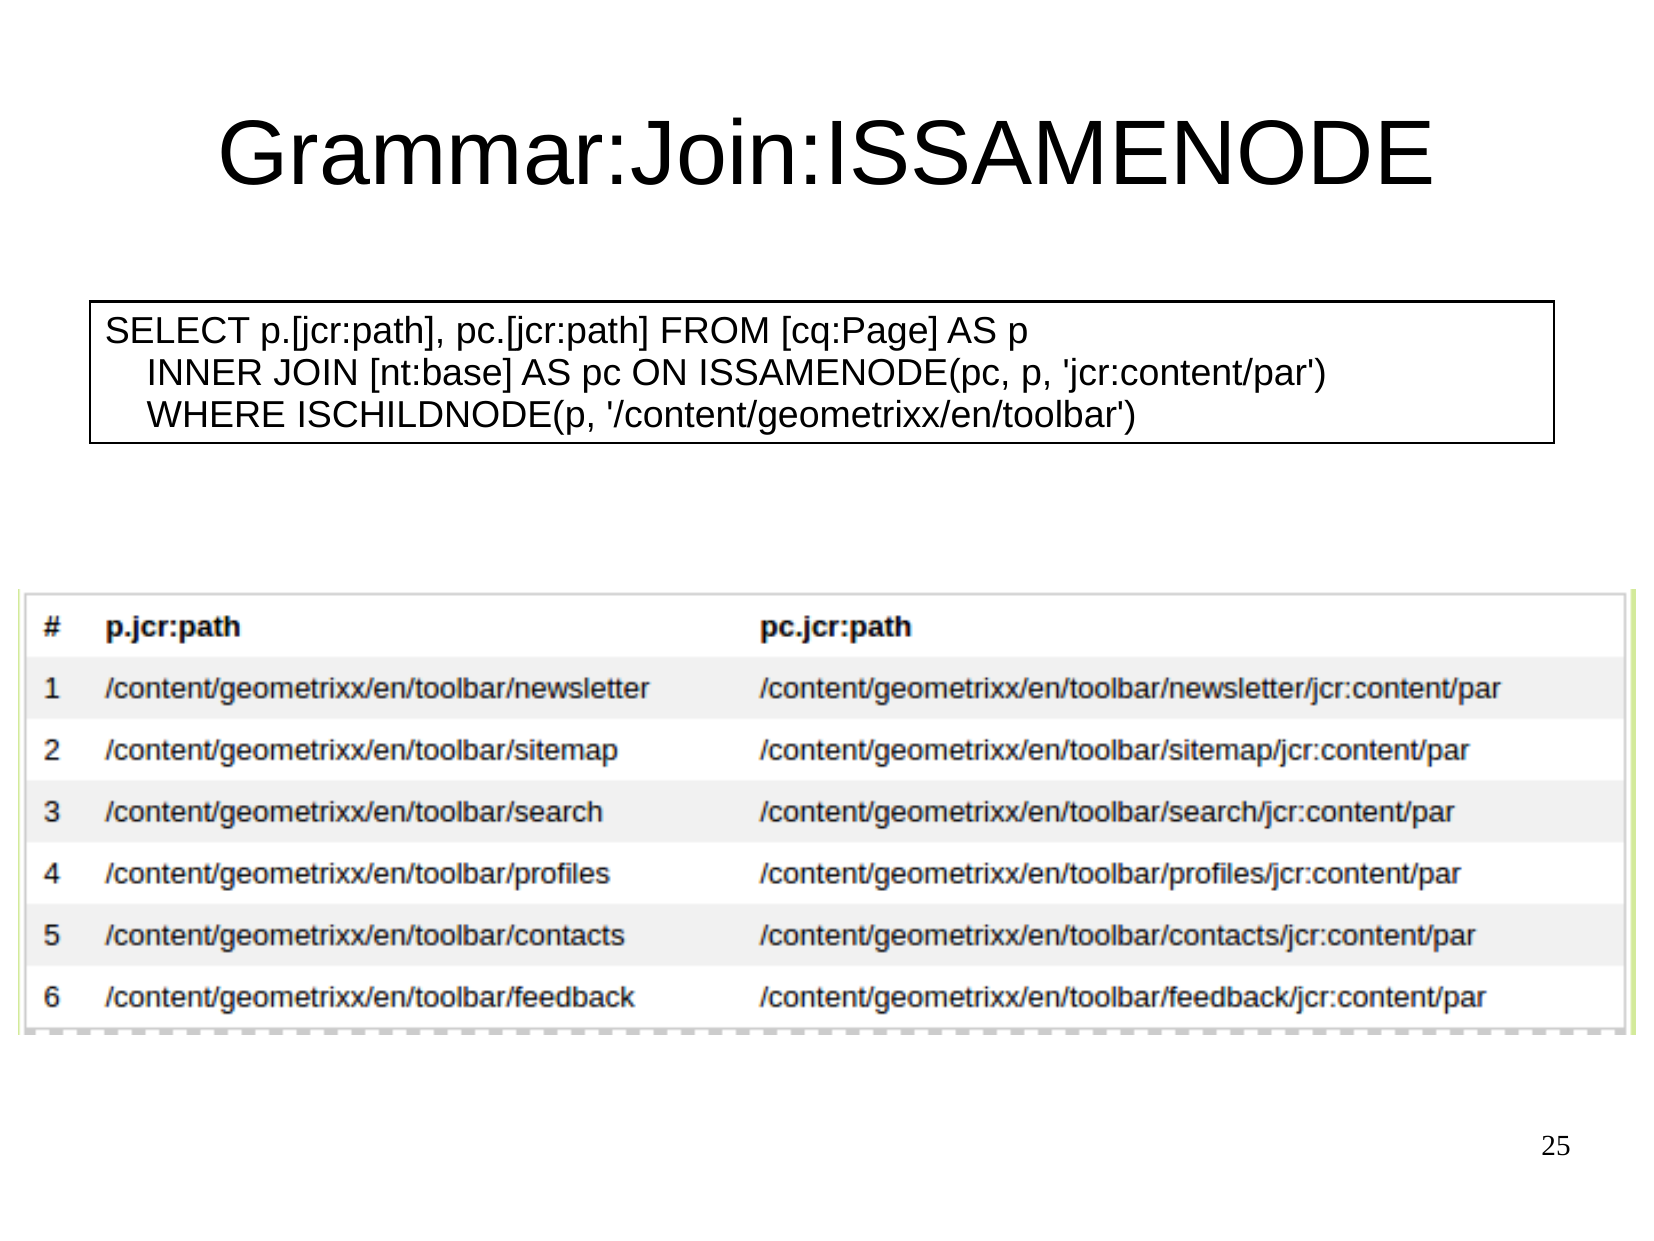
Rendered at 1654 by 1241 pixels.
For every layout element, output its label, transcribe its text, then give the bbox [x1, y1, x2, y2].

title Grammar:Join:ISSAMENODE [83, 49, 1572, 257]
picture [18, 589, 1636, 1036]
table_header SELECT p.[jcr:path], pc.[jcr:path] FROM [cq:Page] AS p INNER JOIN [nt:base] AS pc ON ISSAMENODE(pc, p, 'jcr:content/par') WHERE ISCHILDNODE(p, '/content/geometrixx/en/toolbar') [91, 303, 1553, 442]
